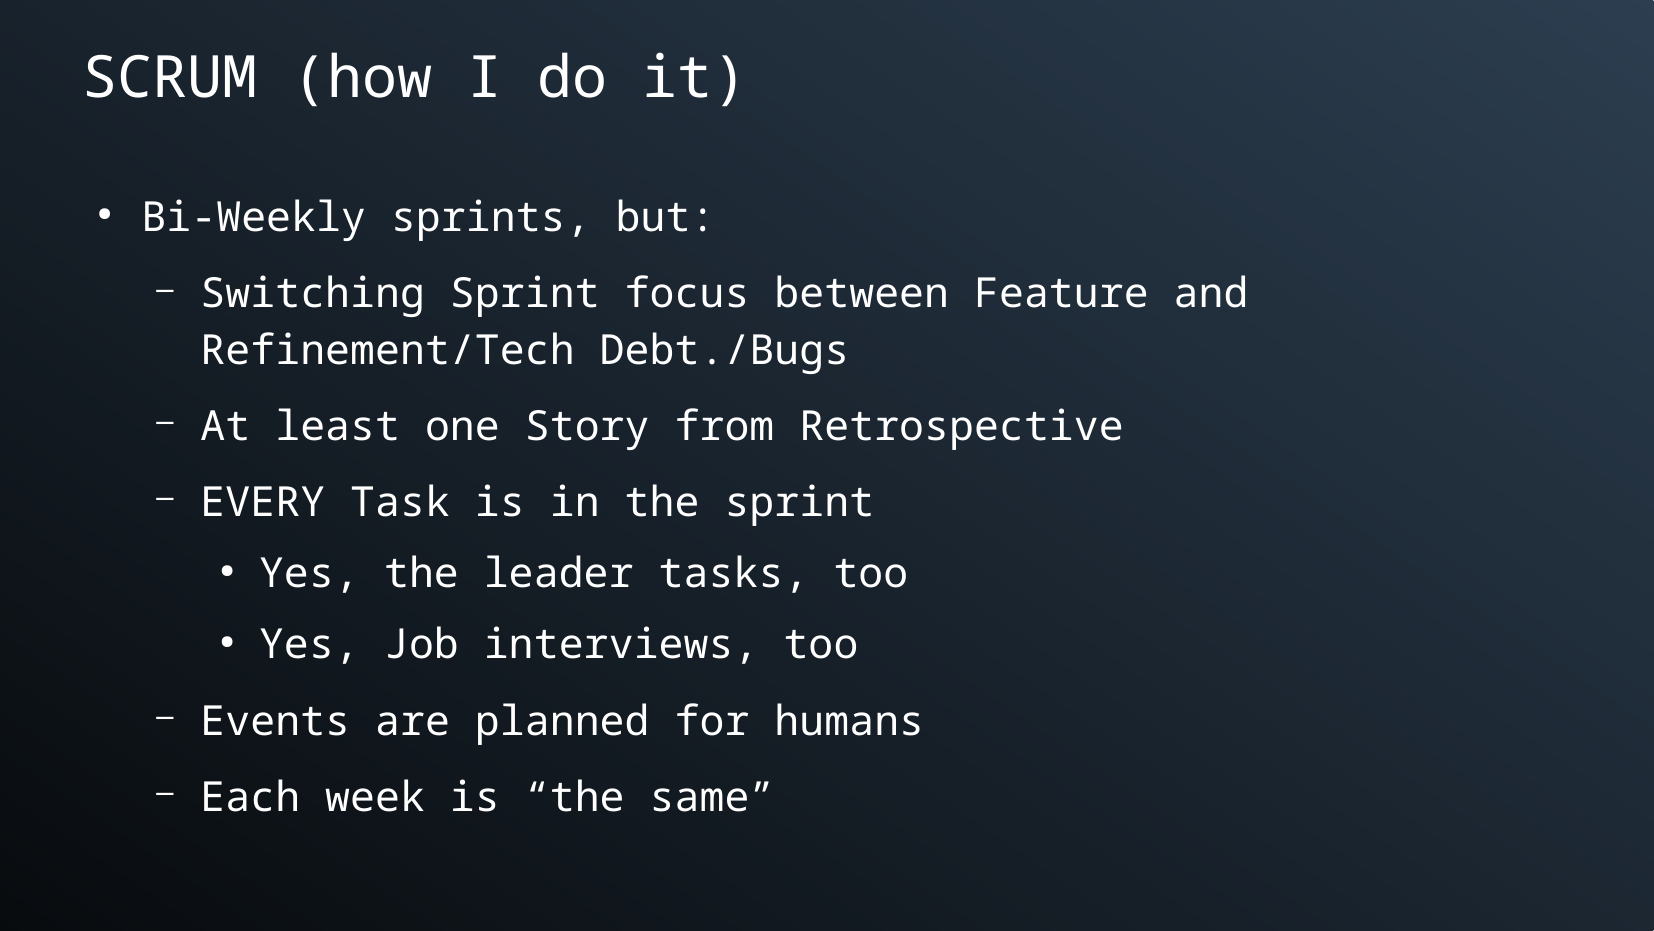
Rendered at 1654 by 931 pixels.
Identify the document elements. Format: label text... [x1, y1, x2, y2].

list Bi-Weekly sprints, but: Switching Sprint focus between Feature and Refinement/Tech Debt./Bugs At least one Story from Retrospective EVERY Task is in the sprint Yes, the leader tasks, too Yes, Job interviews, too Events are planned for humans Each week is “the same” [82, 187, 1571, 826]
title SCRUM (how I do it) [82, 37, 1388, 113]
